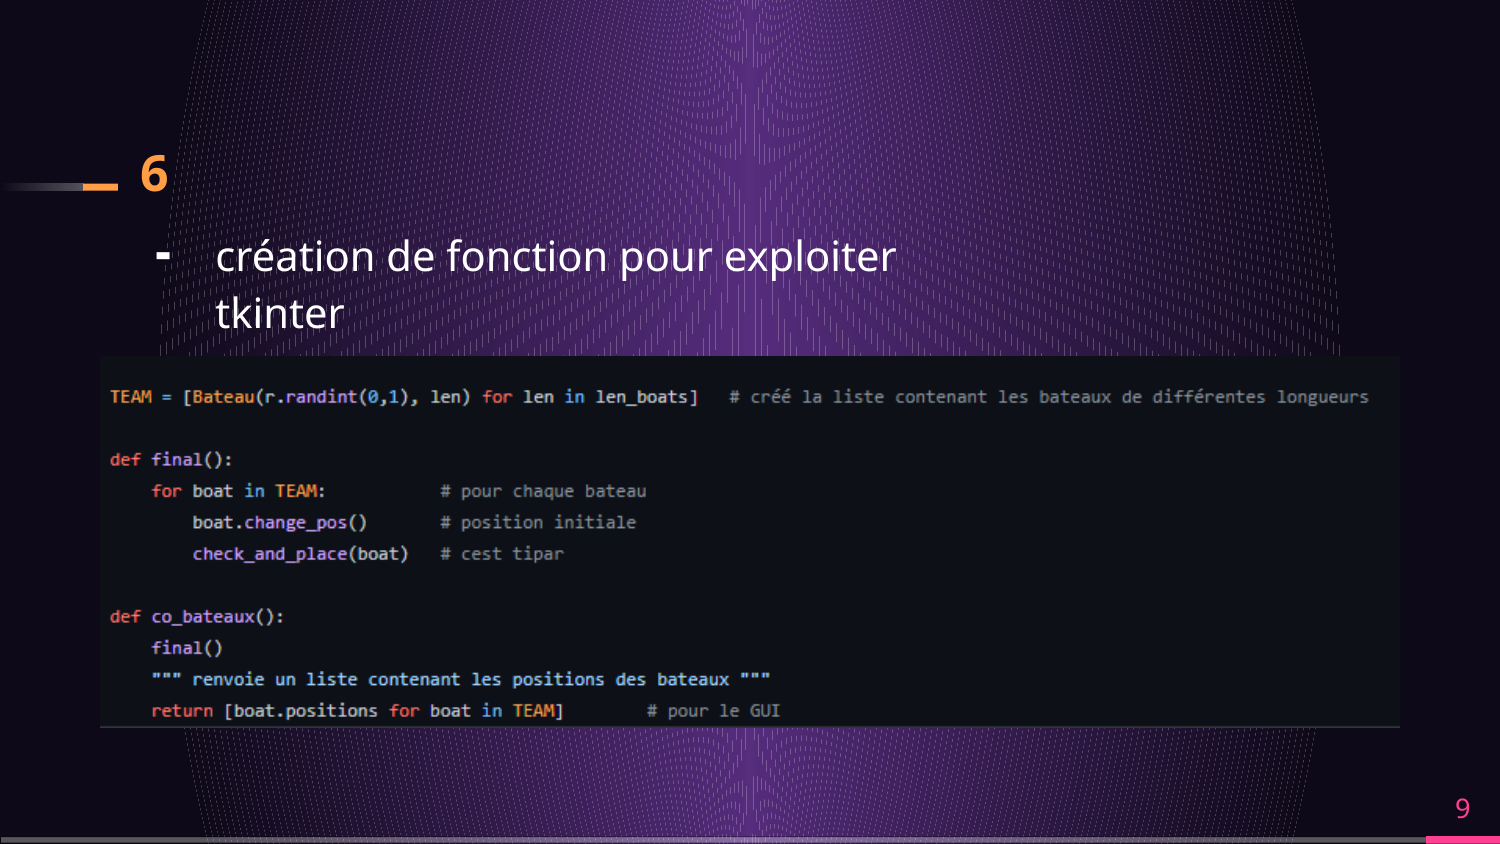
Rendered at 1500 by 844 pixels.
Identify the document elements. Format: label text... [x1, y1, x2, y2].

title 6 [140, 137, 1011, 203]
picture [100, 356, 1400, 728]
slide_number 9 [1426, 779, 1500, 837]
list création de fonction pour exploiter tkinter [140, 222, 1011, 356]
